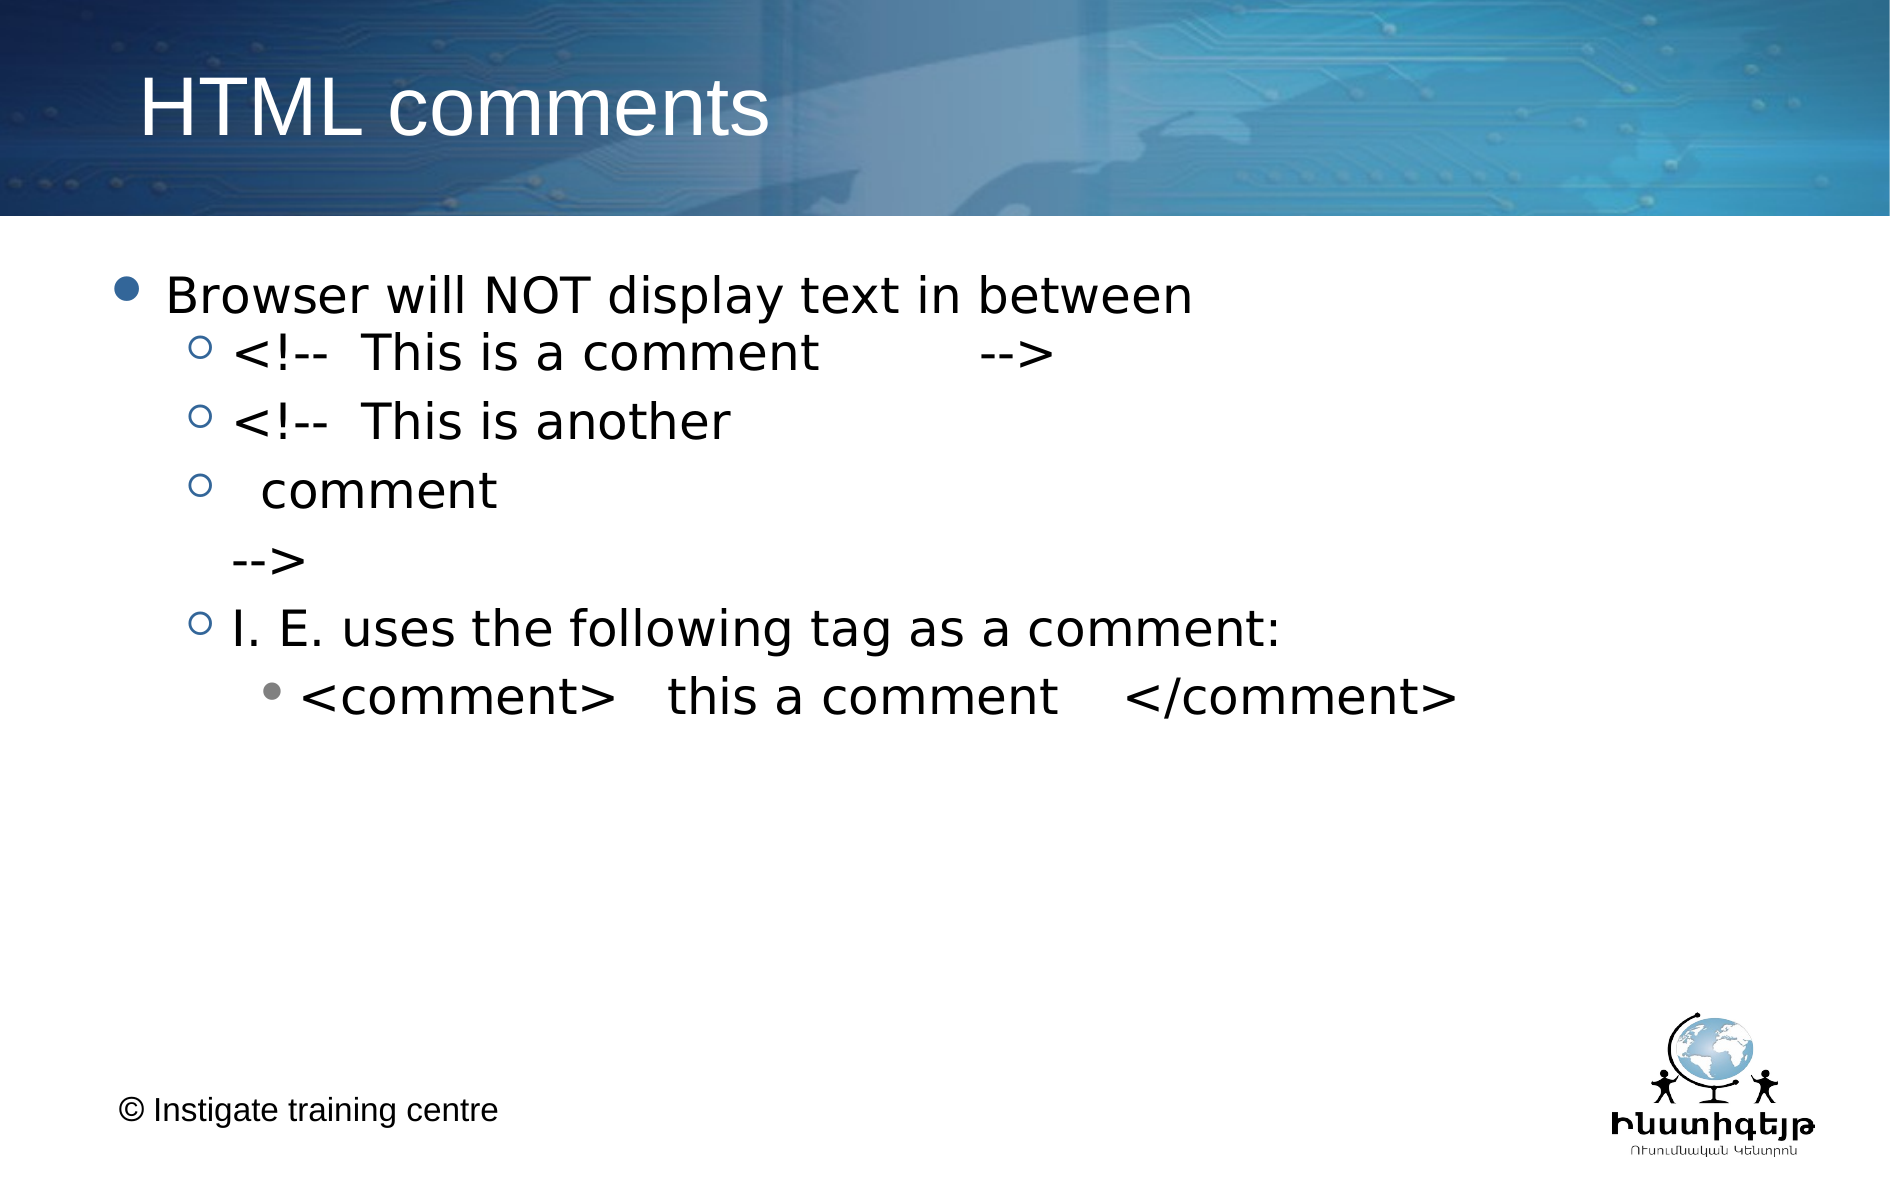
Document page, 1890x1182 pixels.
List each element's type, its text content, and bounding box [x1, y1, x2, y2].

picture [0, 0, 1890, 216]
text_box HTML comments [138, 82, 1801, 87]
picture [1612, 1012, 1815, 1157]
list Browser will NOT display text in between <!-- This is a comment --> <!-- This is another comment --> I. E. uses the following tag as a comment: <comment> this a comment </comment> [110, 276, 1801, 295]
